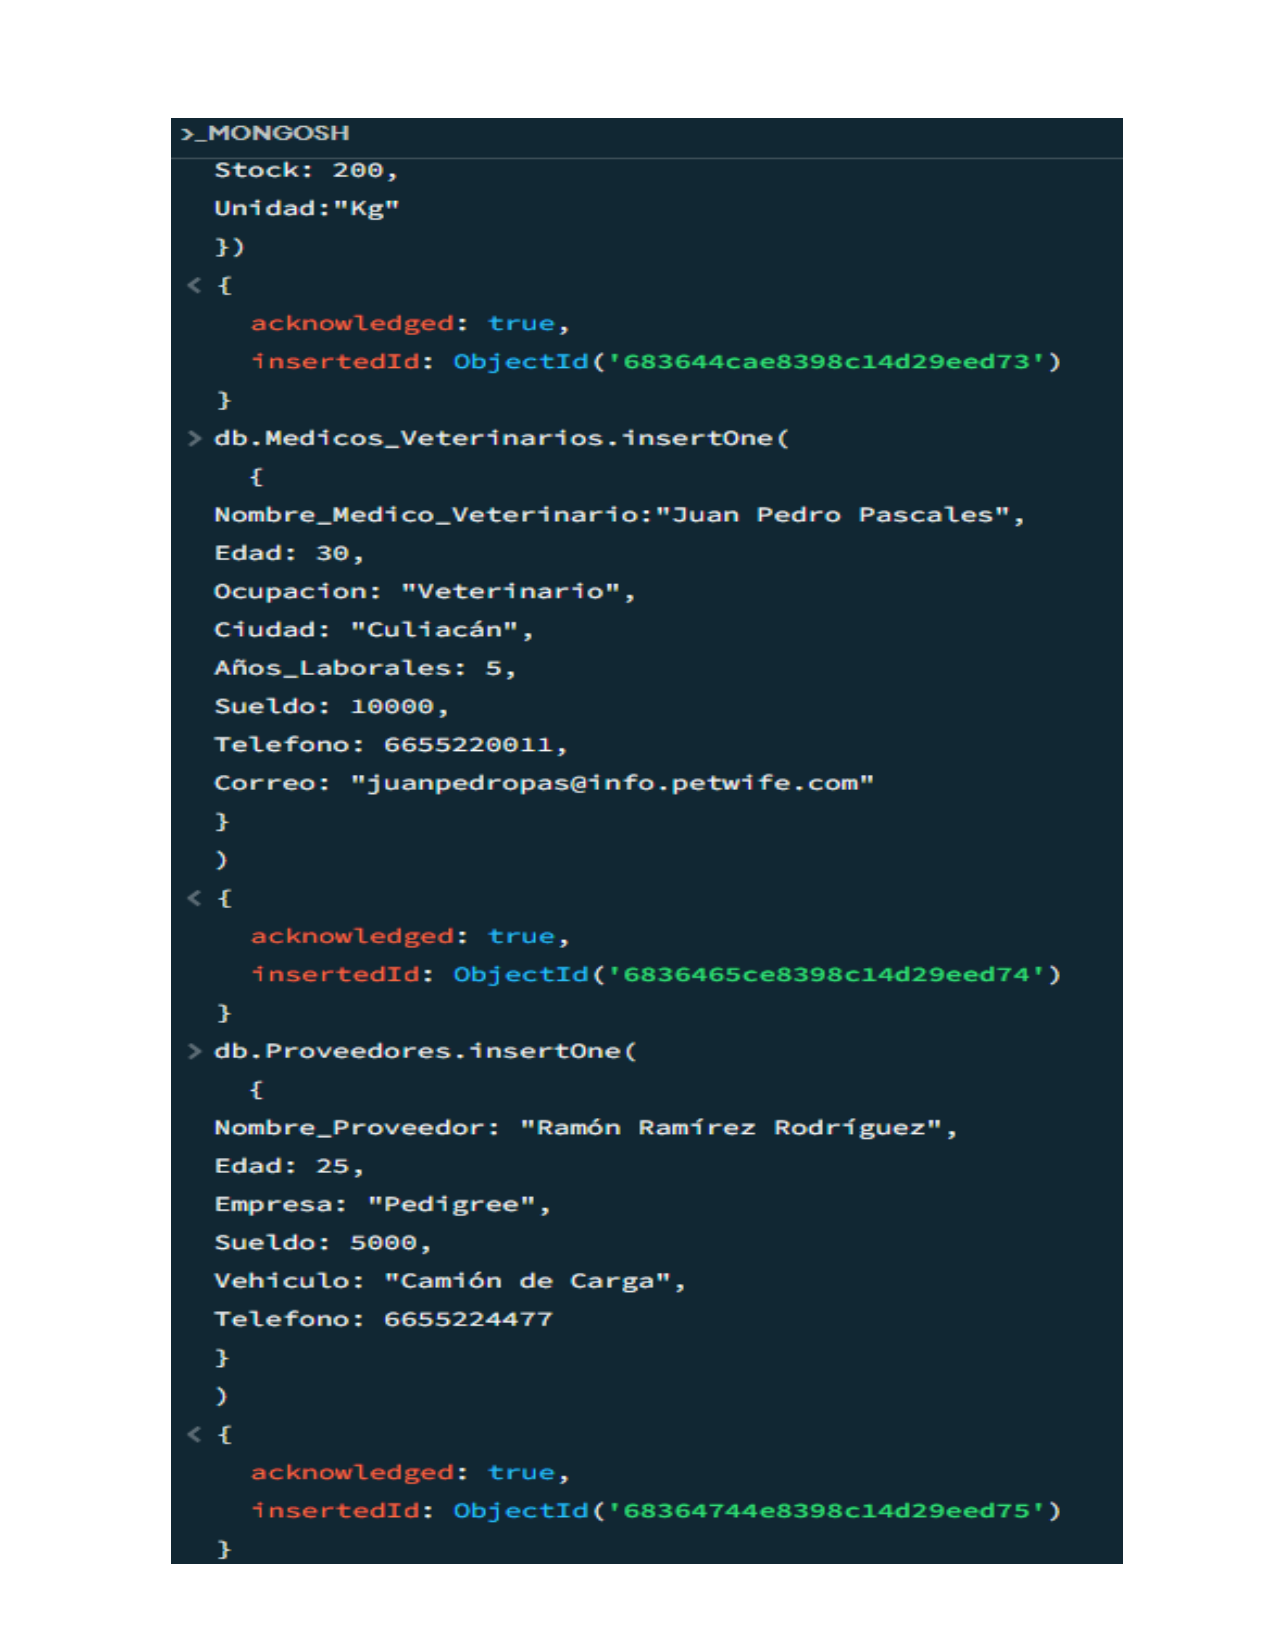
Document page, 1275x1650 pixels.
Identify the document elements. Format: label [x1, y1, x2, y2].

picture [171, 118, 1123, 1564]
